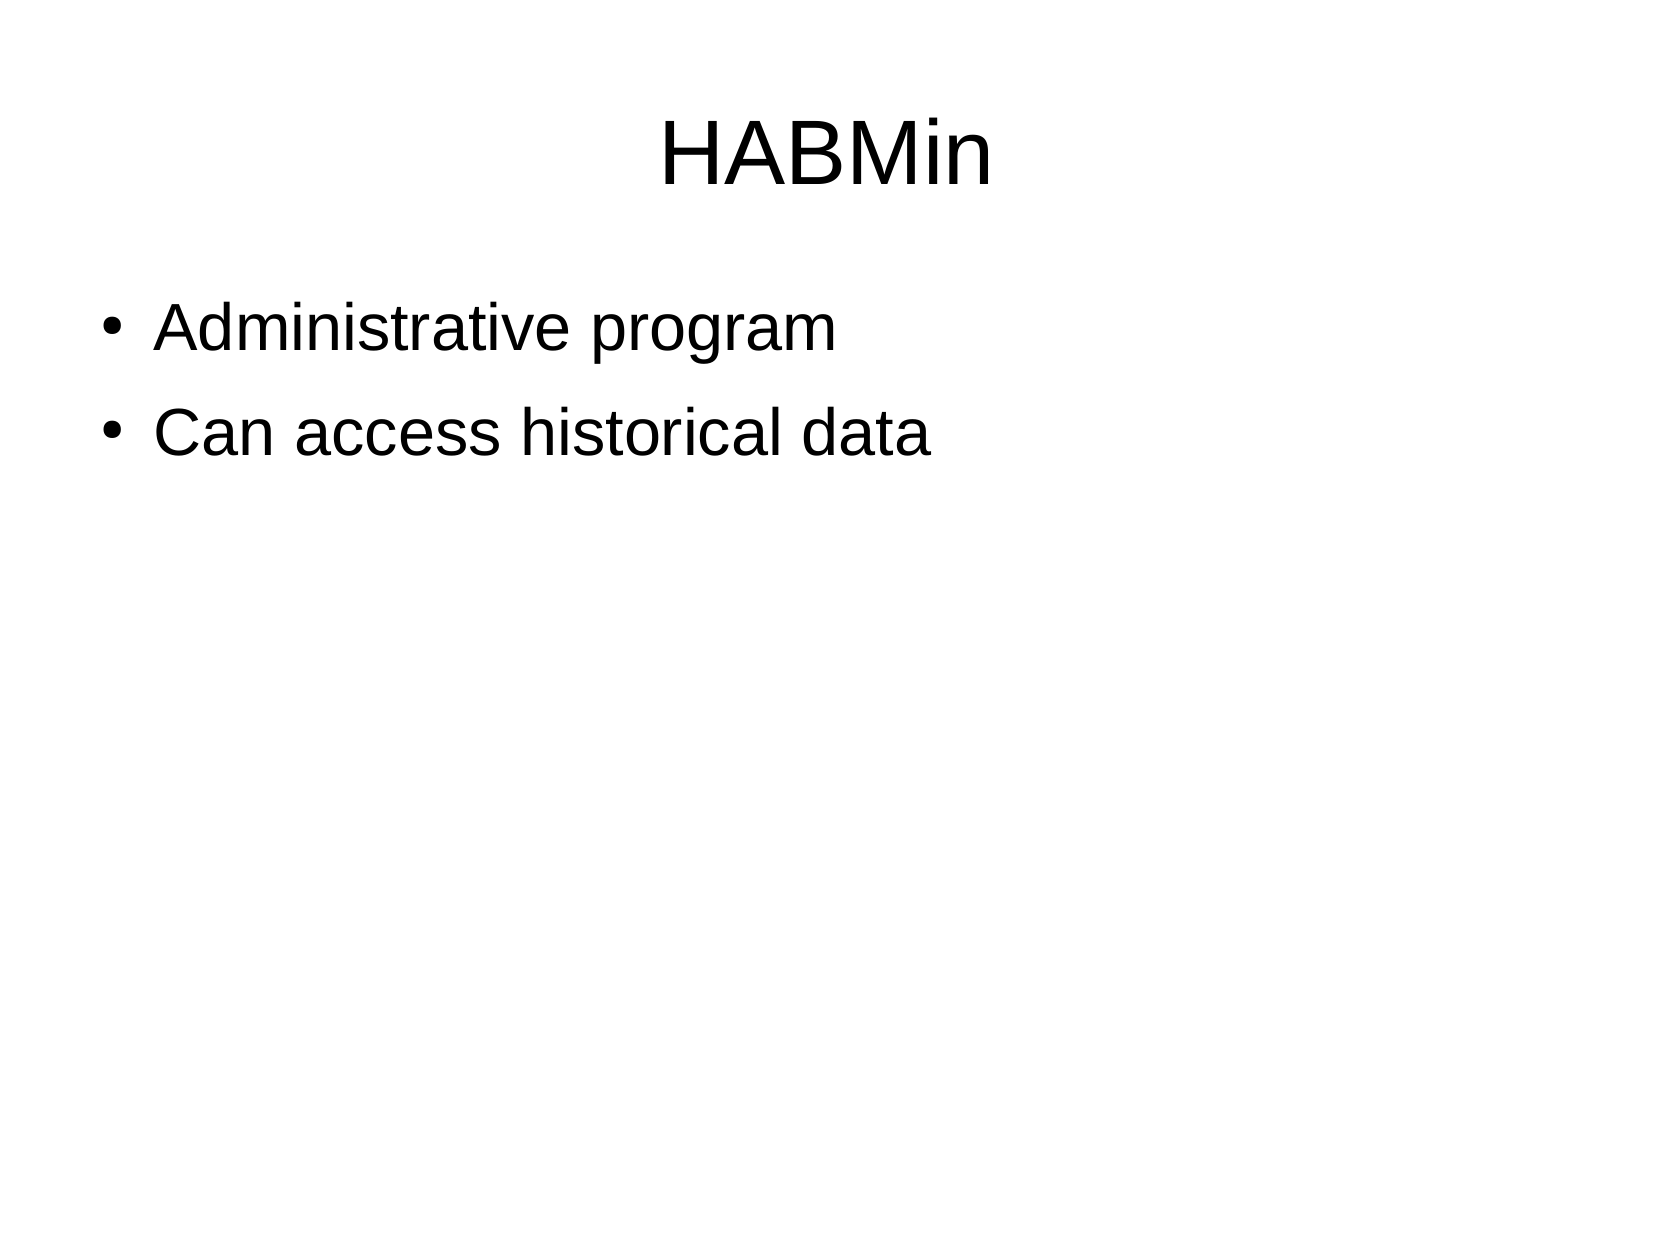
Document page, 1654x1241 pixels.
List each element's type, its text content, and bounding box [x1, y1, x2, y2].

title HABMin [82, 49, 1571, 257]
list Administrative program Can access historical data [82, 290, 1571, 1010]
